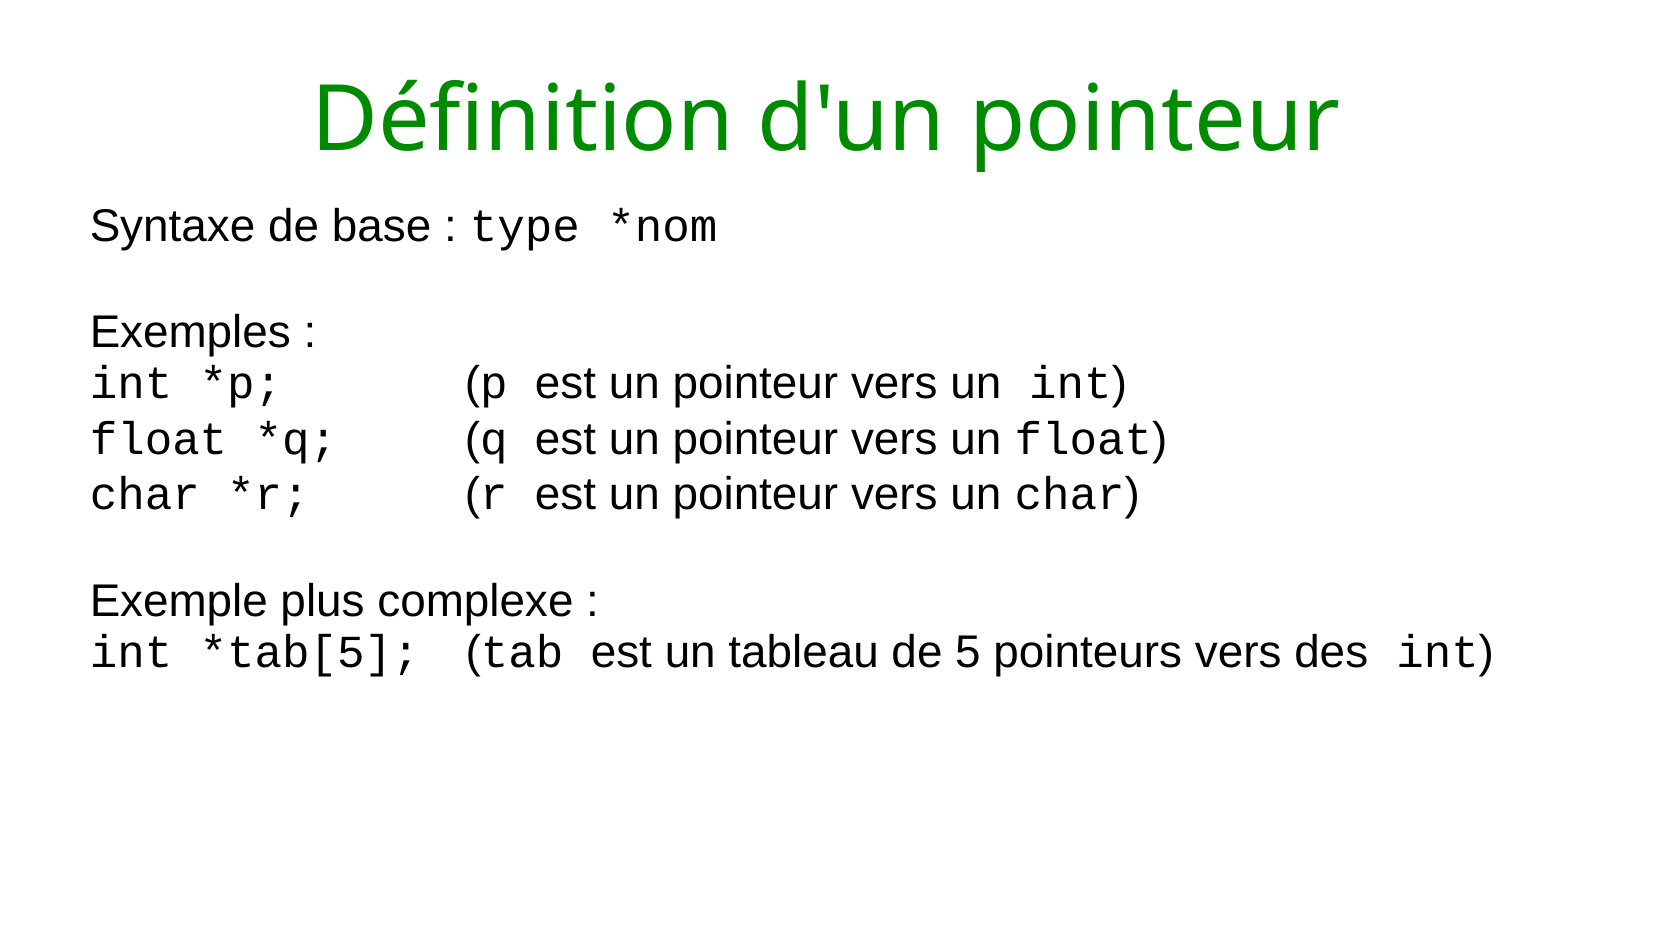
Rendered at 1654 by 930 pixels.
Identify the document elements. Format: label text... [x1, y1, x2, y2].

text_box Syntaxe de base : type *nom Exemples : int *p; (p est un pointeur vers un int) float *q; (q est un pointeur vers un float) char *r; (r est un pointeur vers un char) Exemple plus complexe : int *tab[5]; (tab est un tableau de 5 pointeurs vers des int) [75, 192, 1576, 788]
title Définition d'un pointeur [82, 37, 1571, 192]
